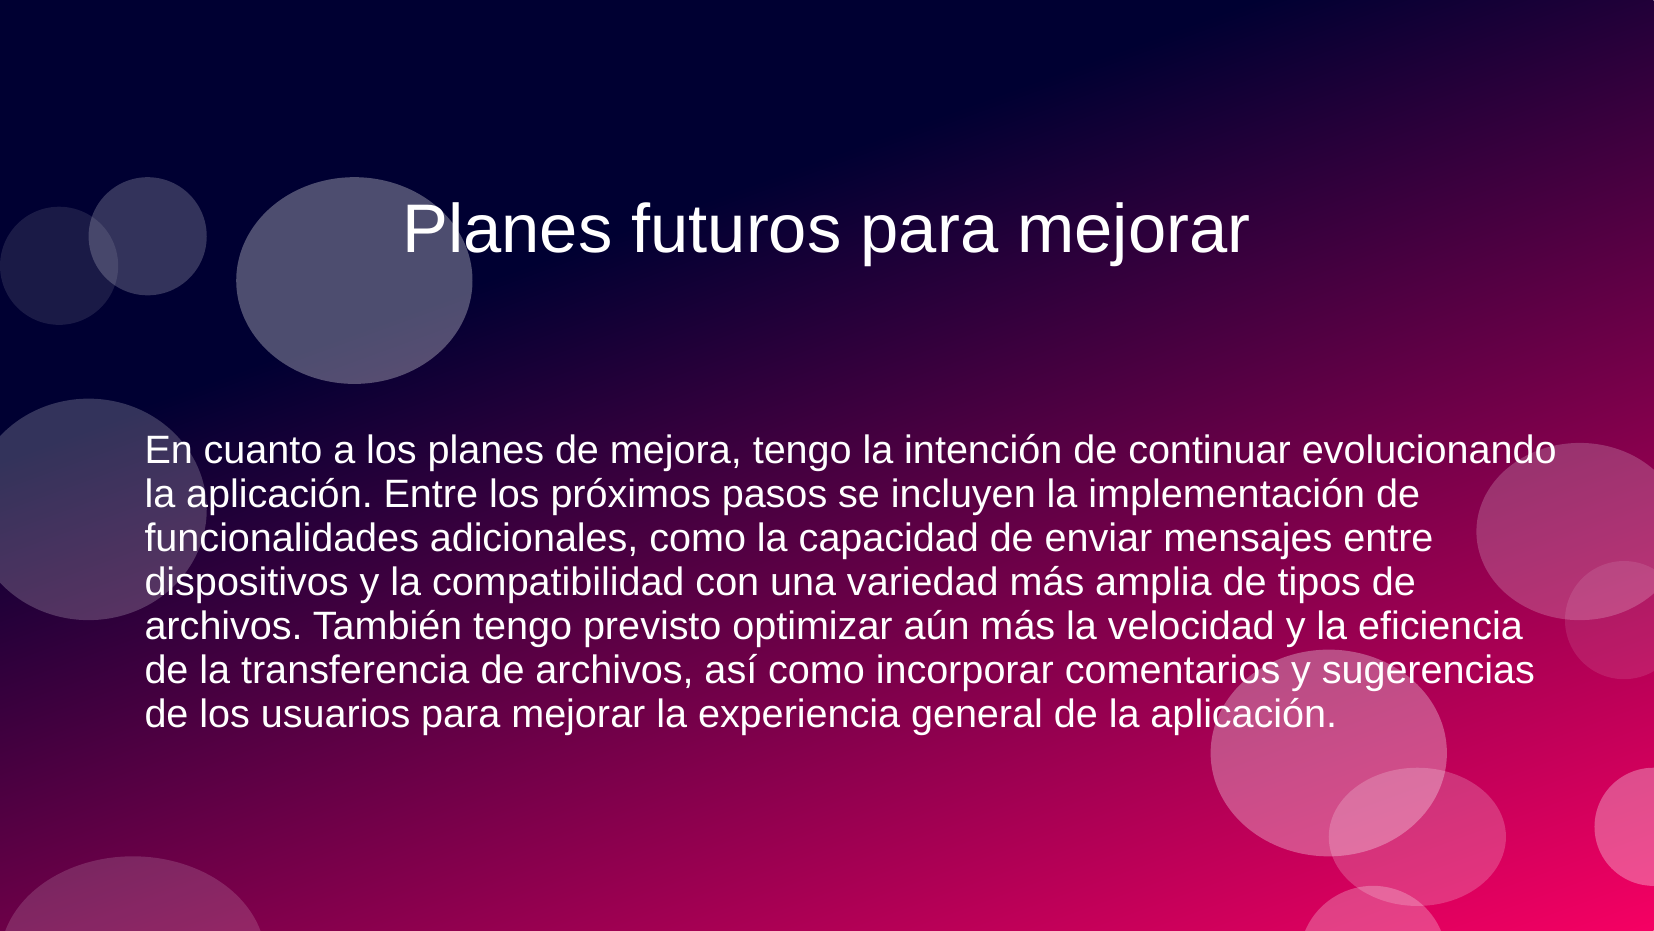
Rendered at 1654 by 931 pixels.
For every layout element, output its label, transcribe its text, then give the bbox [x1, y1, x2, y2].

list En cuanto a los planes de mejora, tengo la intención de continuar evolucionando la aplicación. Entre los próximos pasos se incluyen la implementación de funcionalidades adicionales, como la capacidad de enviar mensajes entre dispositivos y la compatibilidad con una variedad más amplia de tipos de archivos. También tengo previsto optimizar aún más la velocidad y la eficiencia de la transferencia de archivos, así como incorporar comentarios y sugerencias de los usuarios para mejorar la experiencia general de la aplicación. [88, 428, 1565, 783]
title Planes futuros para mejorar [88, 147, 1565, 311]
